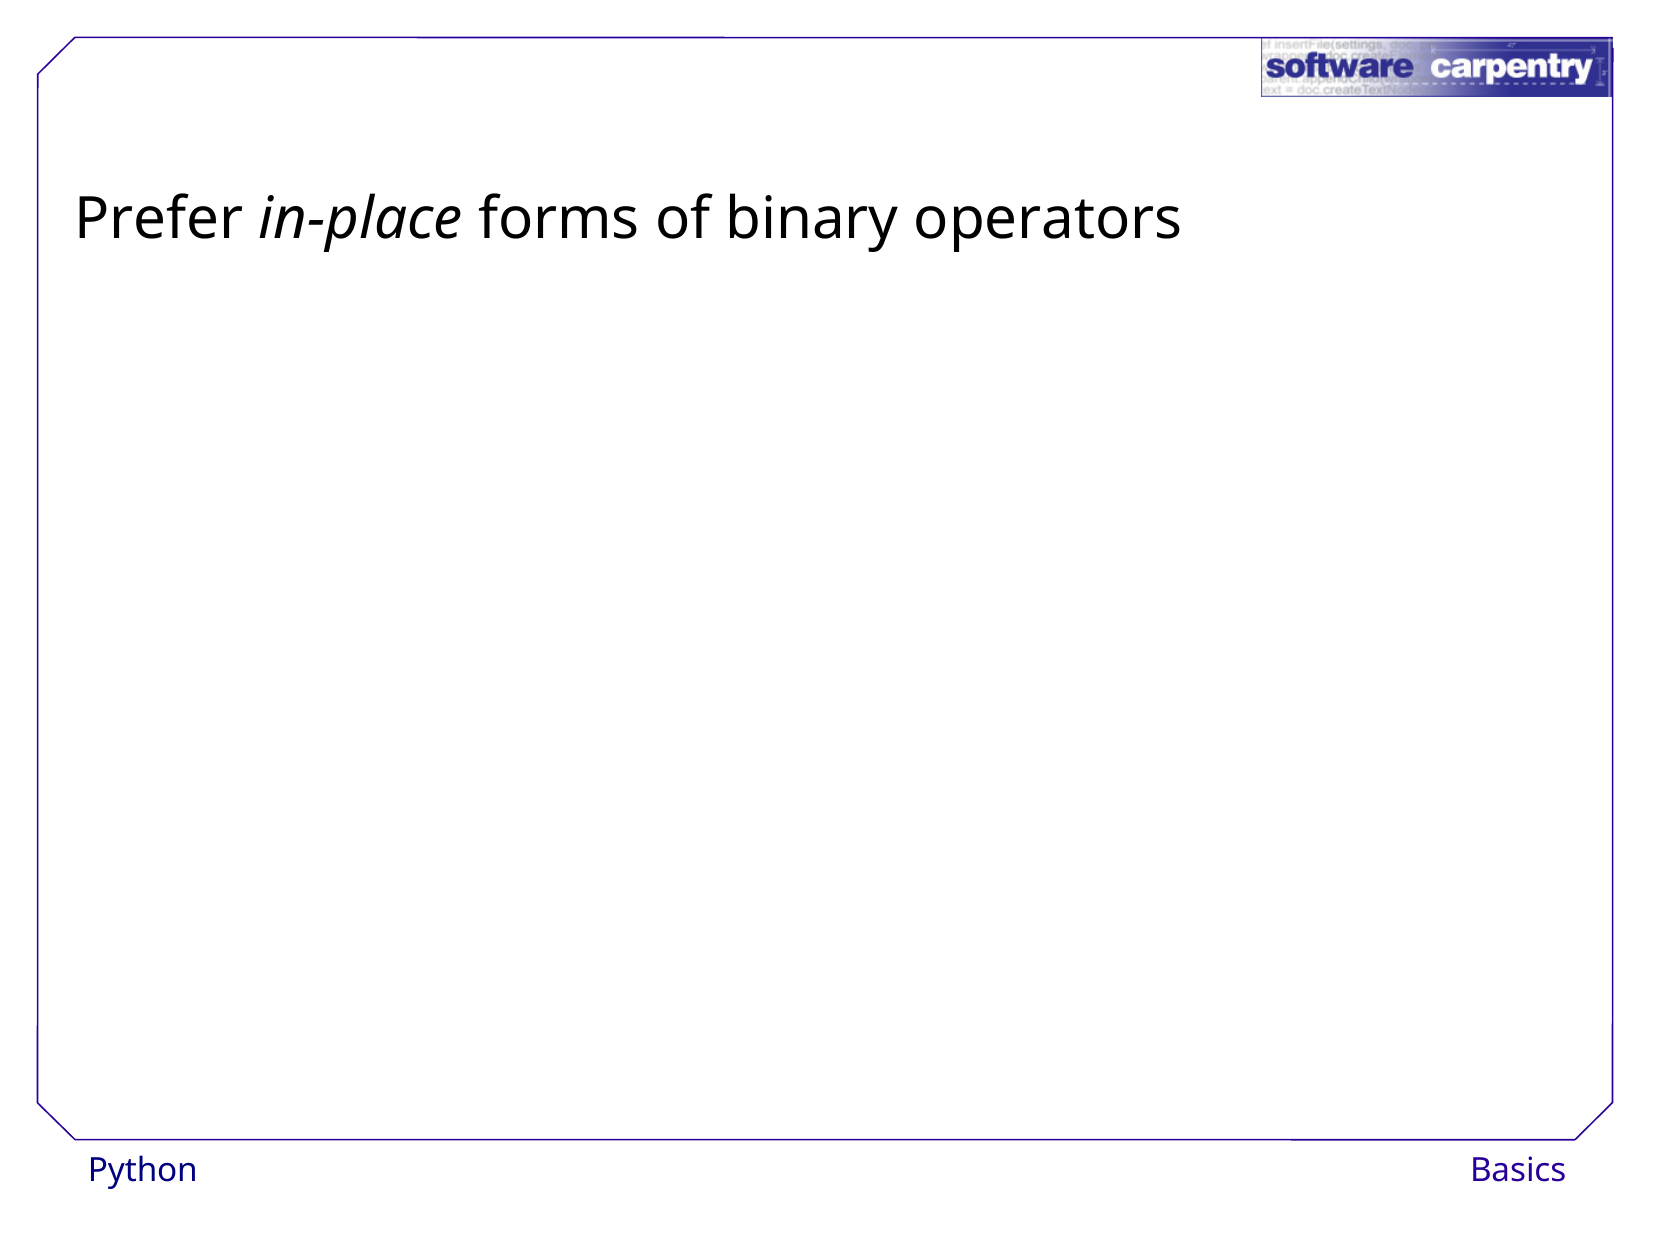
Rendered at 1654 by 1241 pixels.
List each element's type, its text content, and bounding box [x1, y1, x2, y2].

text_box Prefer in-place forms of binary operators [59, 138, 1348, 259]
picture [1261, 39, 1613, 97]
